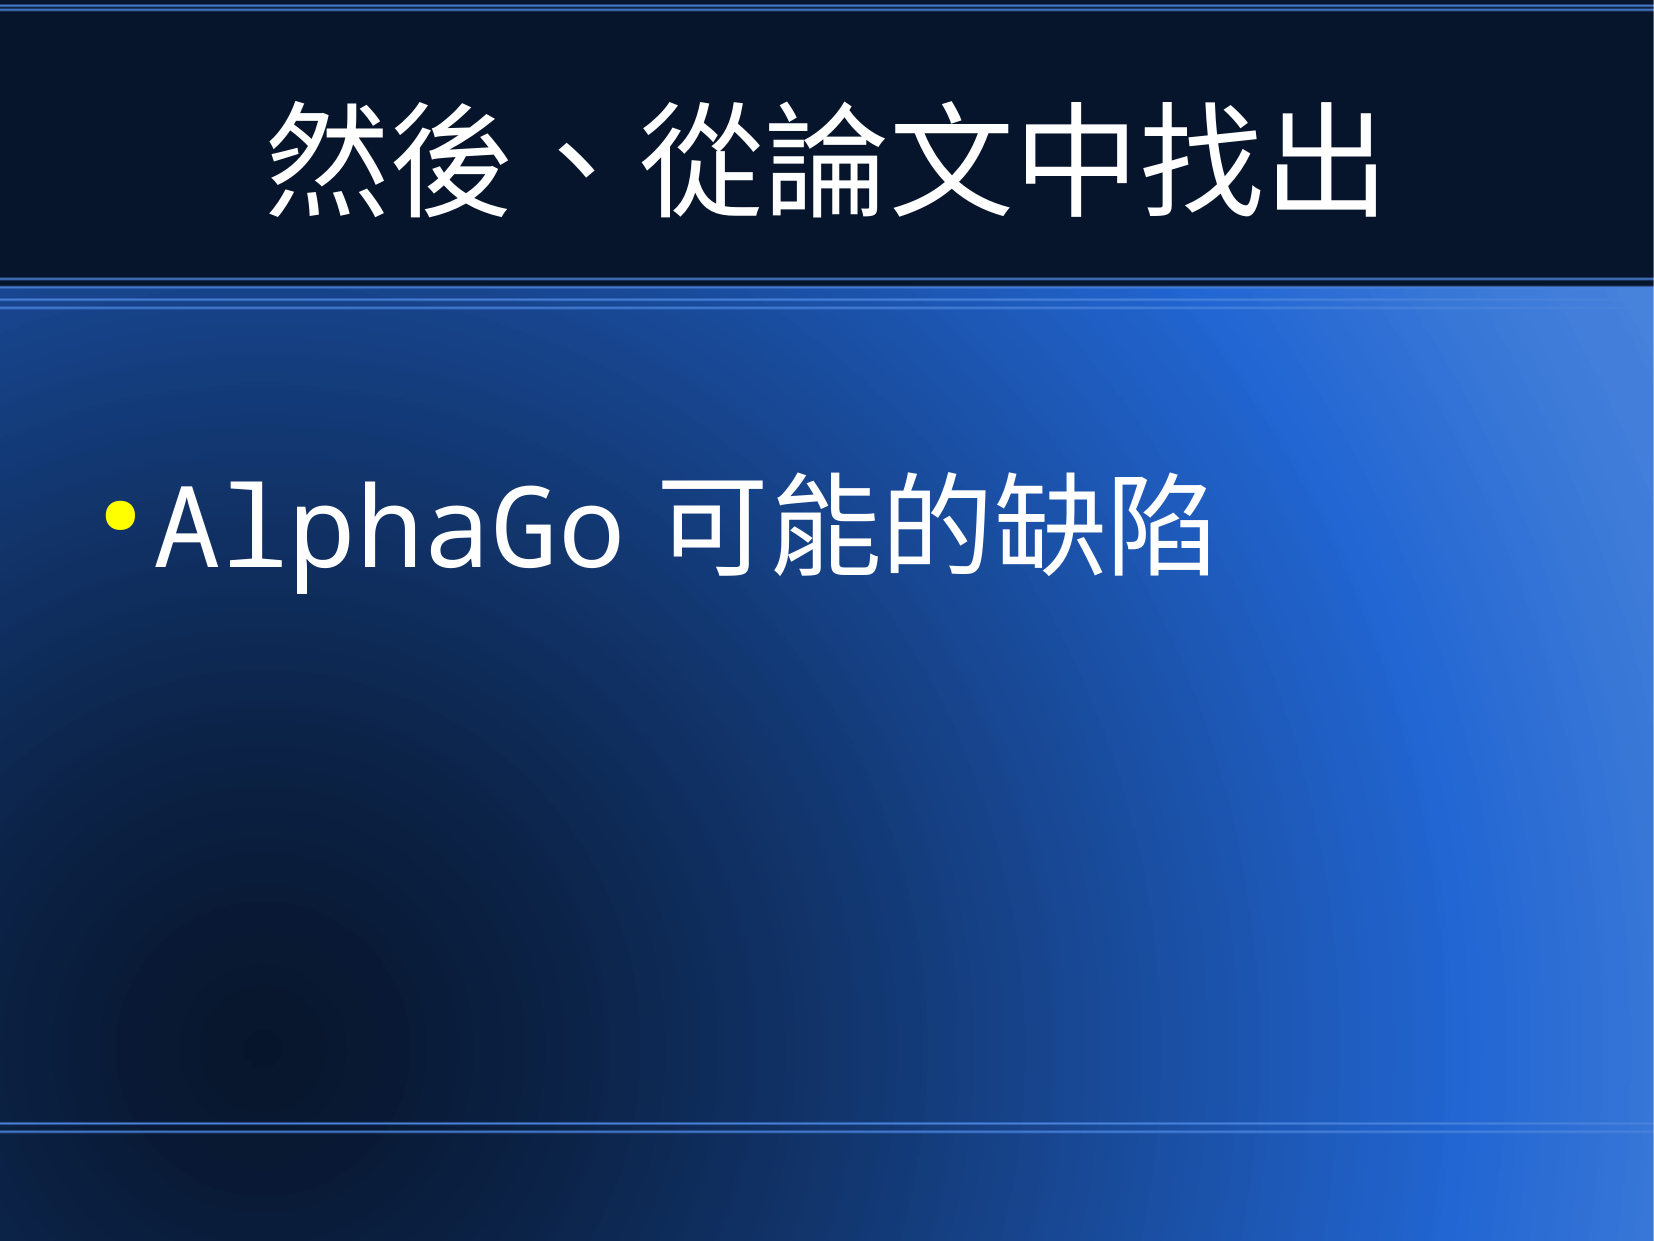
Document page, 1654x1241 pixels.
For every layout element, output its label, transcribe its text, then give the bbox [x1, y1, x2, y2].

list AlphaGo可能的缺陷 [82, 355, 1571, 1241]
title 然後、從論文中找出 [82, 49, 1571, 257]
picture [0, 0, 1654, 1241]
